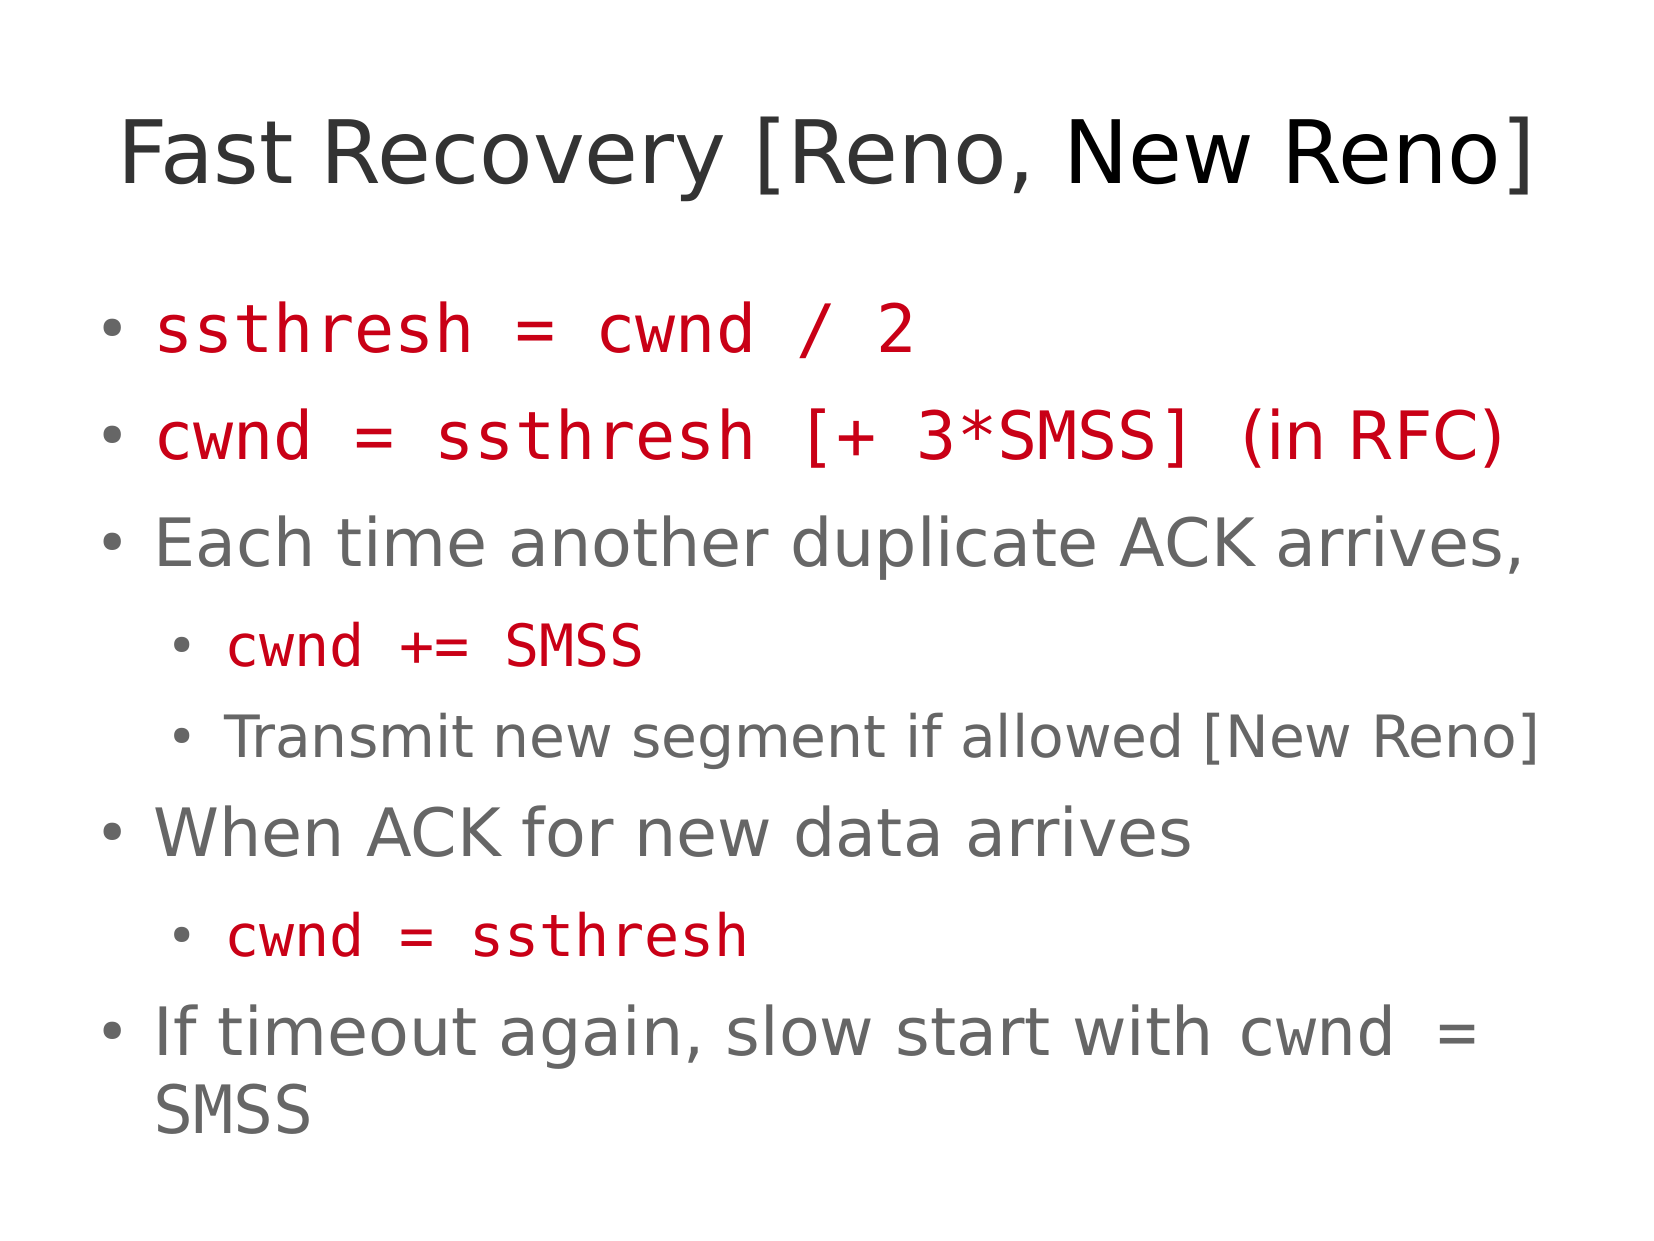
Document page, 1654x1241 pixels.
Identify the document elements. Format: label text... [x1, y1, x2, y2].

title Fast Recovery [Reno, New Reno] [82, 49, 1571, 257]
list ssthresh = cwnd / 2 cwnd = ssthresh [+ 3*SMSS] (in RFC) Each time another duplicate ACK arrives, cwnd += SMSS Transmit new segment if allowed [New Reno] When ACK for new data arrives cwnd = ssthresh If timeout again, slow start with cwnd = SMSS [82, 290, 1571, 1109]
